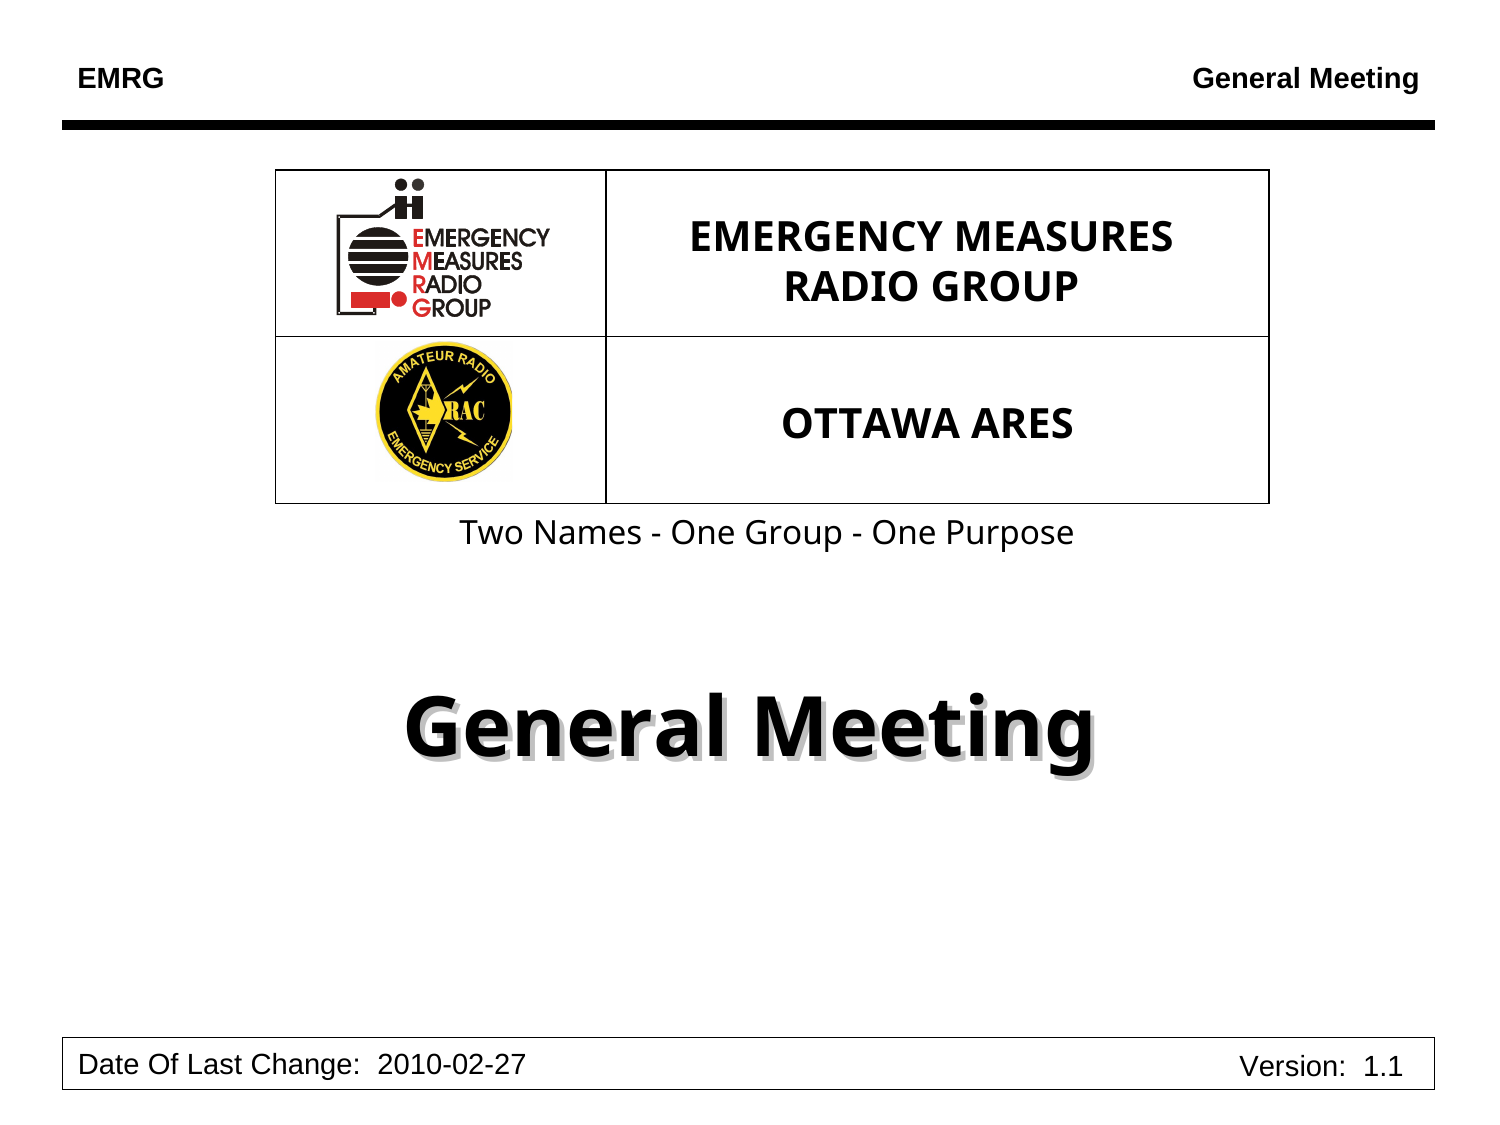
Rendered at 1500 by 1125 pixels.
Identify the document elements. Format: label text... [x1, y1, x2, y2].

text_box General Meeting [912, 51, 1435, 103]
picture [336, 178, 550, 317]
text_box Two Names - One Group - One Purpose [444, 503, 1091, 559]
text_box EMERGENCY MEASURES RADIO GROUP [637, 201, 1226, 318]
chart [375, 341, 513, 482]
text_box Date Of Last Change: 2010-02-27 [63, 1037, 543, 1089]
text_box Version: 1.1 [1224, 1039, 1420, 1090]
text_box EMRG [62, 51, 313, 103]
text_box General Meeting [63, 665, 1437, 782]
text_box OTTAWA ARES [766, 388, 1089, 455]
